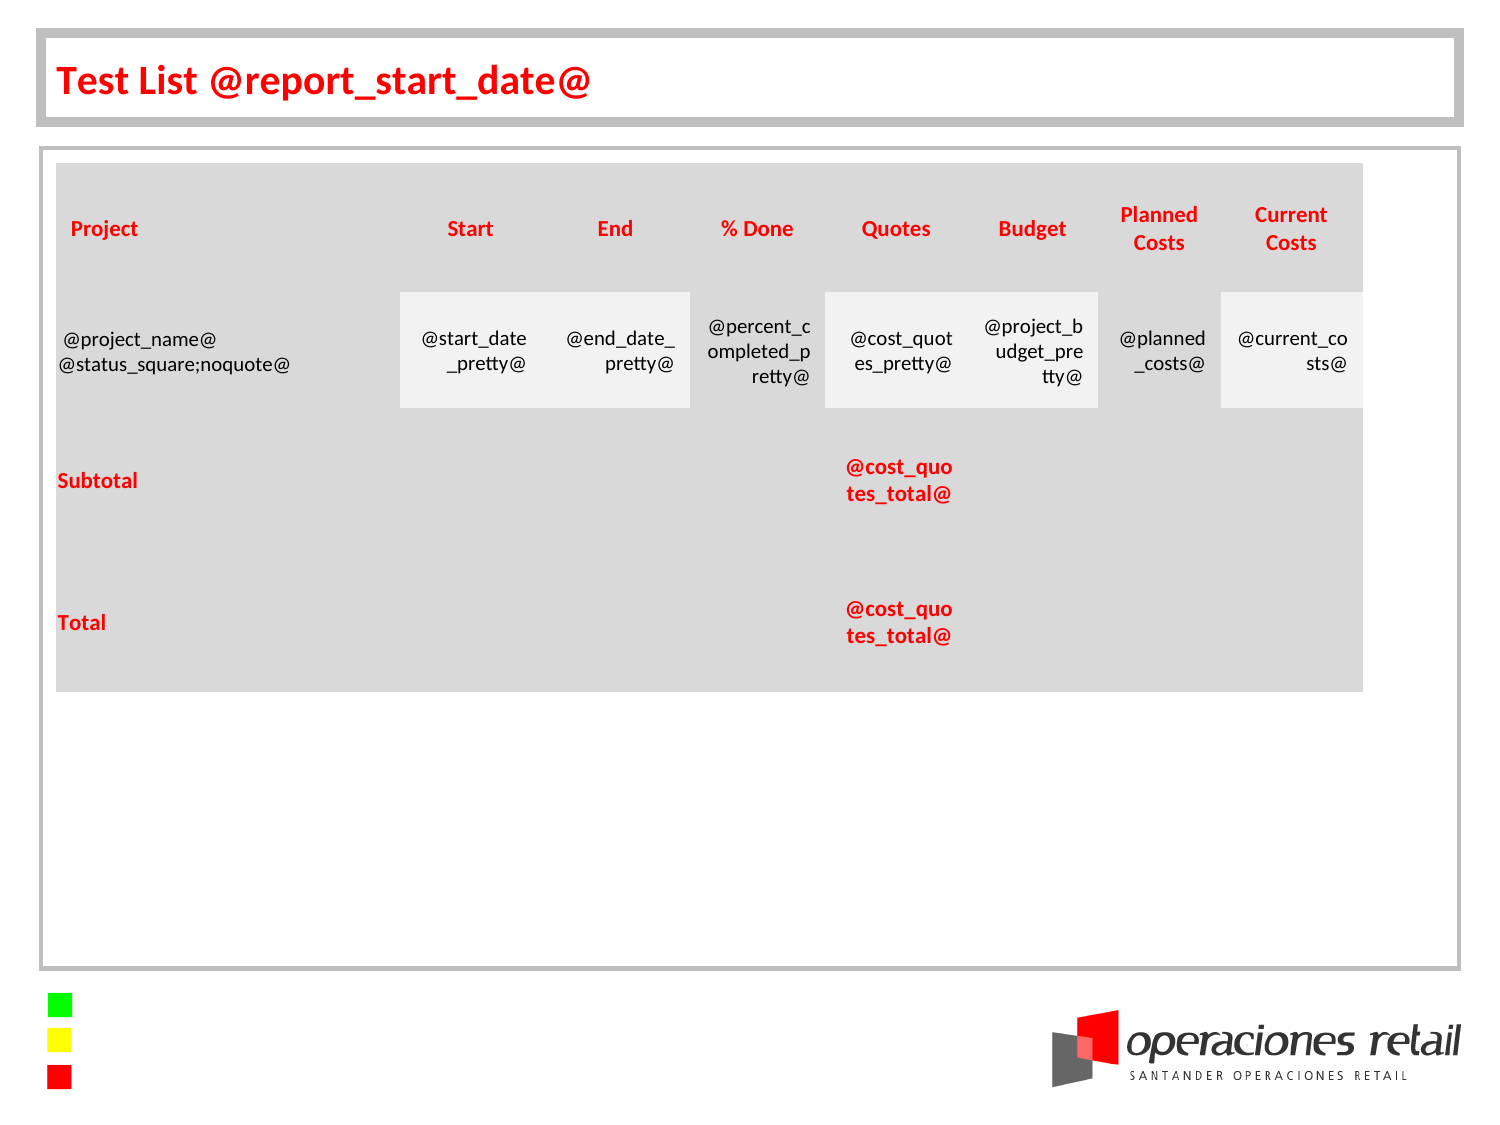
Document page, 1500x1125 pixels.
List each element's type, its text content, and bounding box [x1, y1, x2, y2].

table_cell Total [56, 550, 400, 692]
picture [1041, 999, 1472, 1098]
table_header Budget [968, 163, 1098, 292]
table_cell @start_date_pretty@ [400, 292, 542, 408]
table_cell @project_name@ @status_square;noquote@ [56, 292, 400, 408]
table_cell [400, 550, 542, 692]
table_cell @cost_quotes_pretty@ [825, 292, 968, 408]
table_cell [1098, 550, 1221, 692]
table_header End [542, 163, 690, 292]
table_header Start [400, 163, 542, 292]
text_box ■ [29, 998, 90, 1073]
table_cell [1221, 550, 1363, 692]
table_cell @percent_completed_pretty@ [690, 292, 825, 408]
table_cell @current_costs@ [1221, 292, 1363, 408]
text_box ■ [29, 1073, 90, 1111]
table_cell @cost_quotes_total@ [825, 408, 968, 550]
text_box ■ [30, 962, 91, 1038]
table_cell [968, 408, 1098, 550]
table_cell @end_date_pretty@ [542, 292, 690, 408]
table_cell [1221, 408, 1363, 550]
table_cell @cost_quotes_total@ [825, 550, 968, 692]
table_cell [968, 550, 1098, 692]
table_header % Done [690, 163, 825, 292]
table_cell [542, 550, 690, 692]
table_header Project [56, 163, 400, 292]
table_header Current Costs [1221, 163, 1363, 292]
text_box Test List @report_start_date@ [41, 33, 1459, 122]
table_cell Subtotal [56, 408, 400, 550]
table_cell @project_budget_pretty@ [968, 292, 1098, 408]
table_cell [1098, 408, 1221, 550]
table_cell [690, 550, 825, 692]
table_cell [542, 408, 690, 550]
table_cell @planned_costs@ [1098, 292, 1221, 408]
table_cell [690, 408, 825, 550]
table_cell [400, 408, 542, 550]
table_header Planned Costs [1098, 163, 1221, 292]
table_header Quotes [825, 163, 968, 292]
